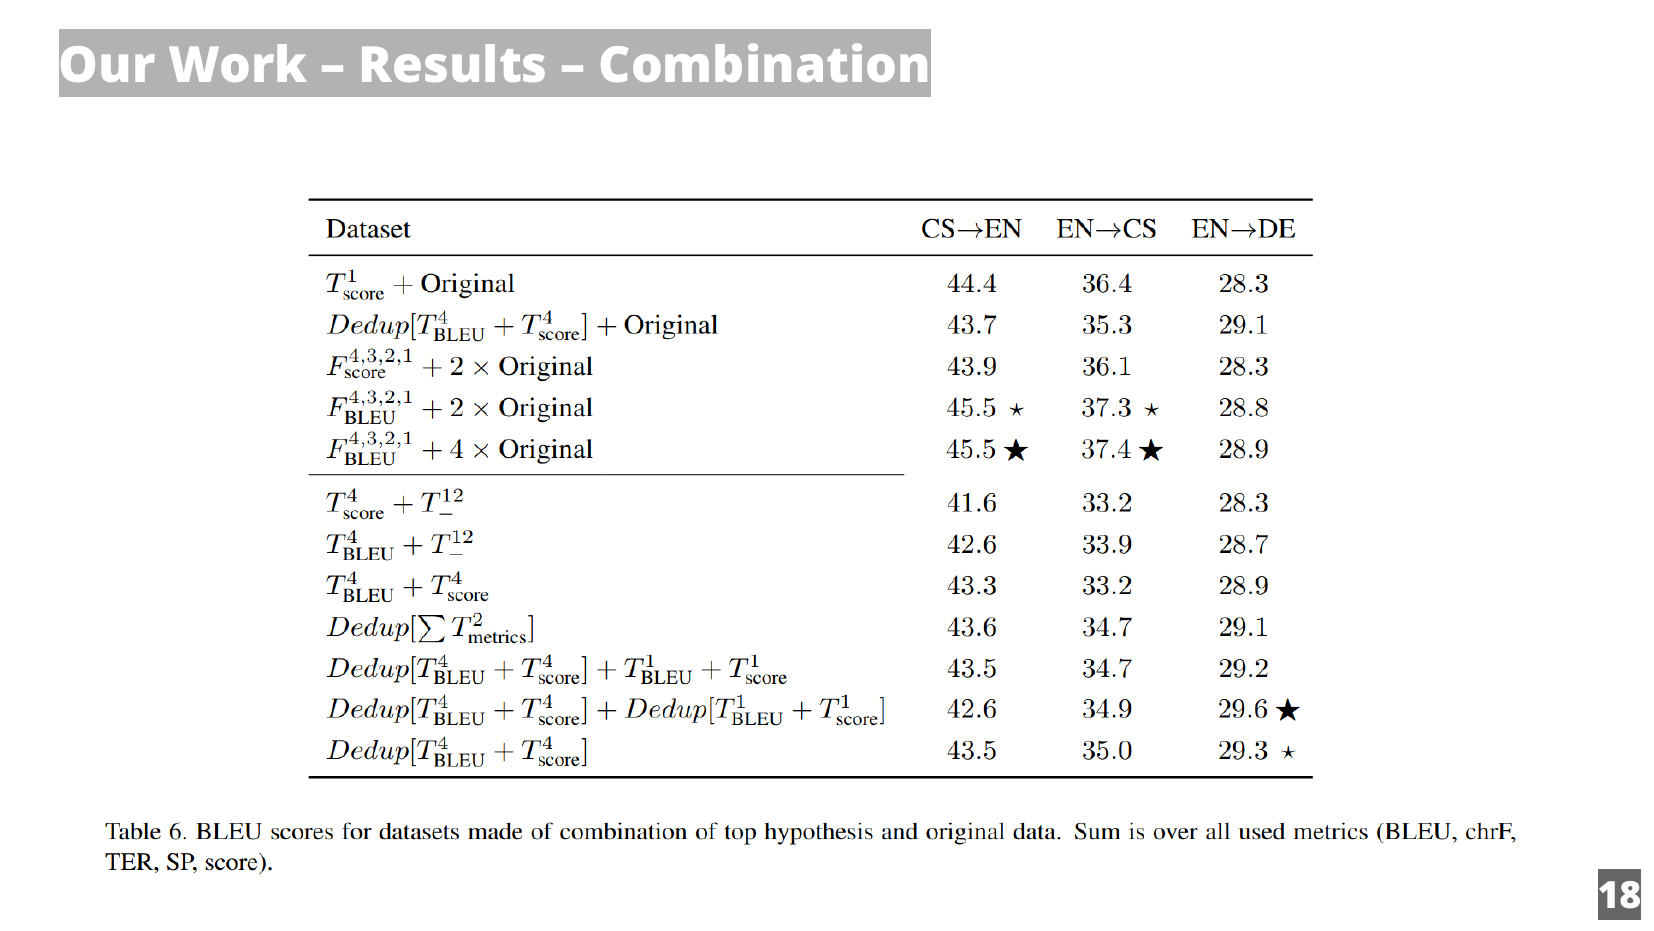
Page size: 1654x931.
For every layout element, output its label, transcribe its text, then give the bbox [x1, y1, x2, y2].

picture [78, 170, 1534, 891]
title Our Work – Results – Combination [59, 0, 1595, 98]
